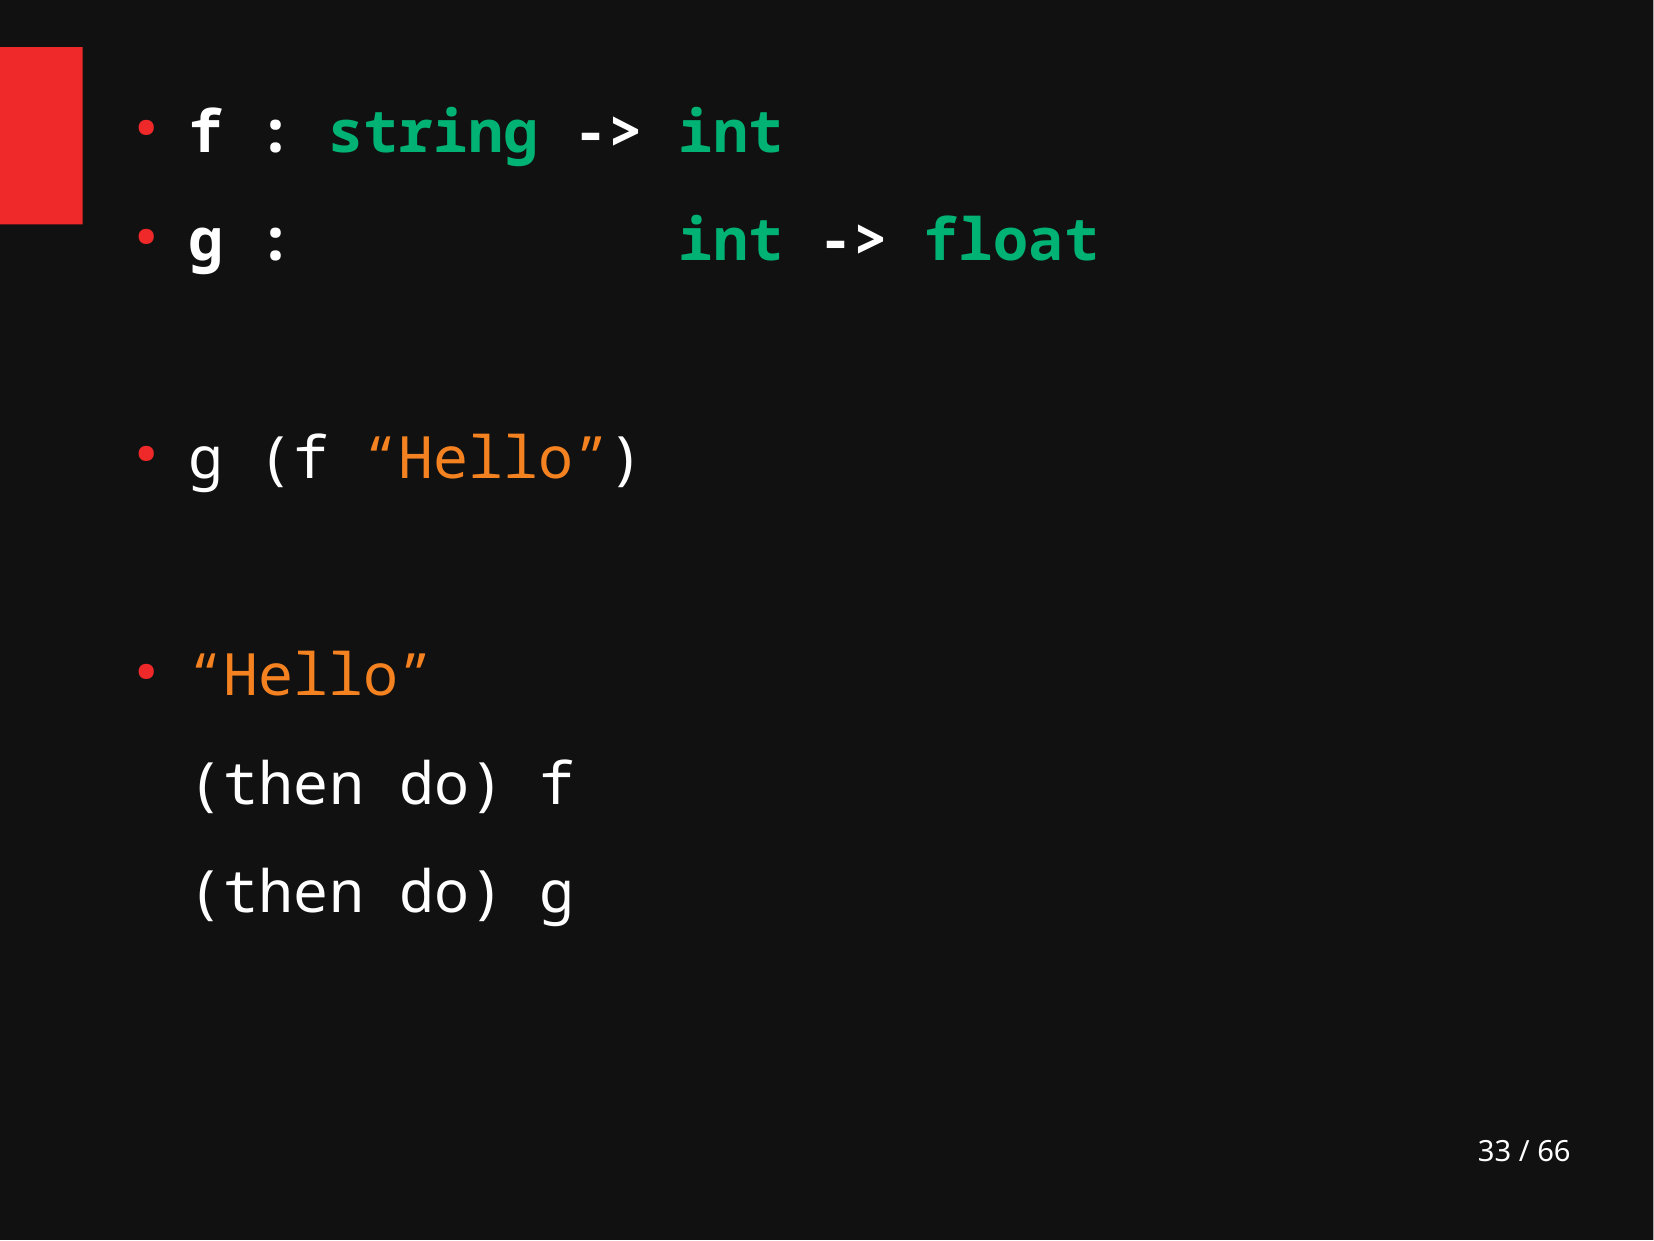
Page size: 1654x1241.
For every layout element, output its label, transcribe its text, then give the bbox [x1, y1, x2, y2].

list f : string -> int g : int -> float g (f “Hello”) “Hello” (then do) f (then do) g [118, 90, 1536, 1074]
